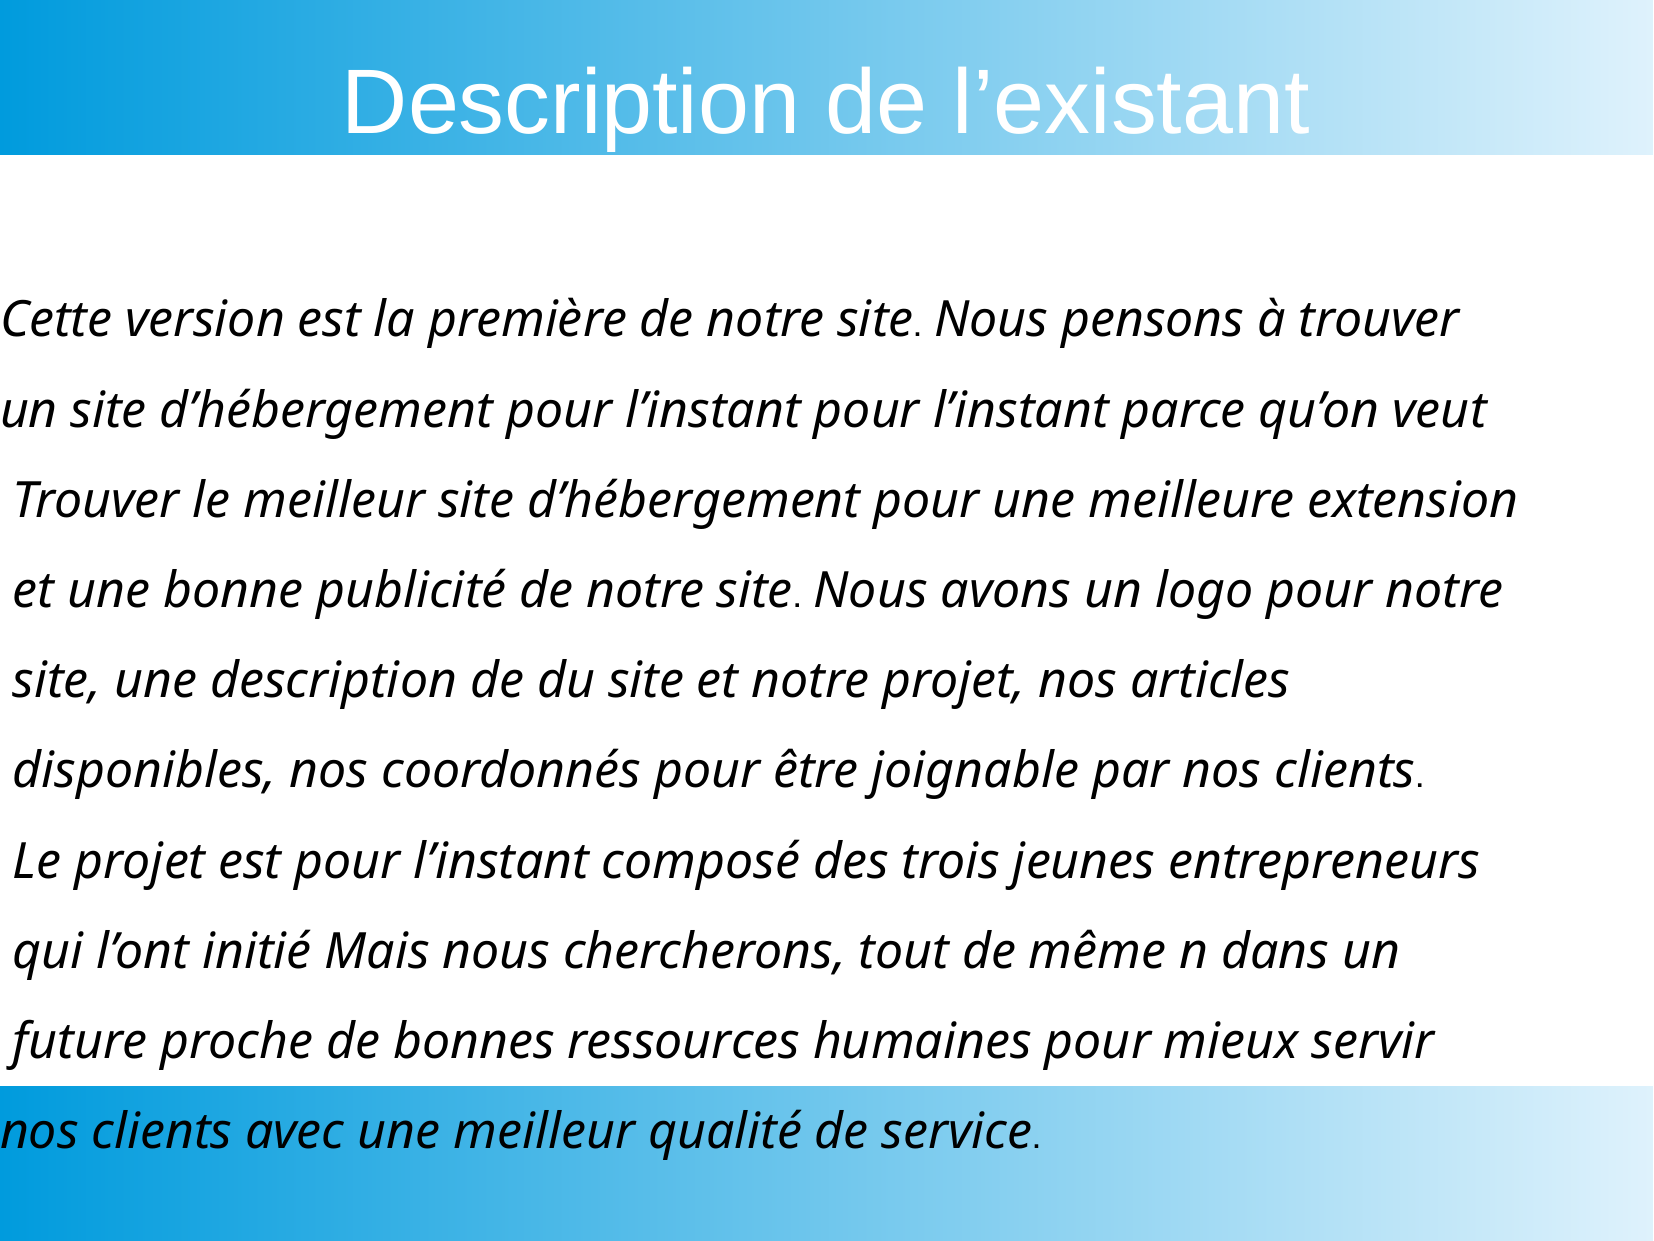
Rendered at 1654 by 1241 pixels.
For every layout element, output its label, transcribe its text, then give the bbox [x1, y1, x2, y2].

title Description de l’existant [82, 49, 1571, 155]
picture [138, 1116, 142, 1241]
list Cette version est la première de notre site. Nous pensons à trouver un site d’hébergement pour l’instant pour l’instant parce qu’on veut Trouver le meilleur site d’hébergement pour une meilleure extension et une bonne publicité de notre site. Nous avons un logo pour notre site, une description de du site et notre projet, nos articles disponibles, nos coordonnés pour être joignable par nos clients. Le projet est pour l’instant composé des trois jeunes entrepreneurs qui l’ont initié Mais nous chercherons, tout de même n dans un future proche de bonnes ressources humaines pour mieux servir nos clients avec une meilleur qualité de service. [0, 283, 1654, 1087]
